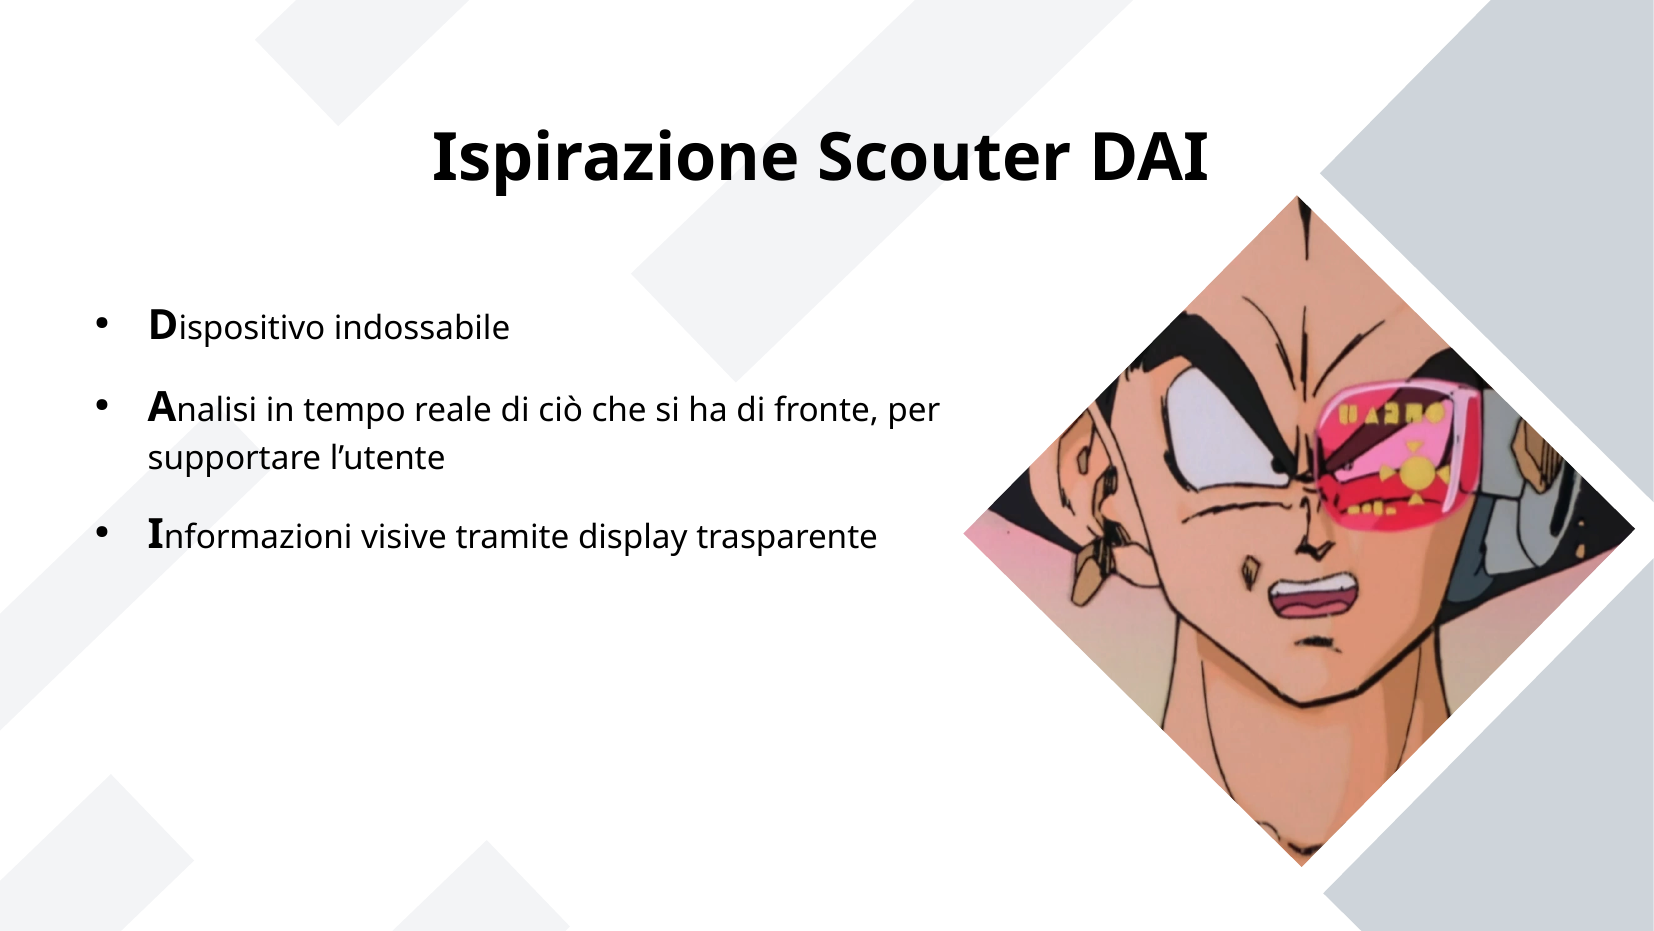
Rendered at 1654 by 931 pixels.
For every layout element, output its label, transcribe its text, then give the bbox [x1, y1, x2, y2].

text_box [1088, 233, 1636, 867]
title Ispirazione Scouter DAI [76, 76, 1565, 233]
list Dispositivo indossabile Analisi in tempo reale di ciò che si ha di fronte, per supportare l’utente Informazioni visive tramite display trasparente [76, 295, 1088, 835]
